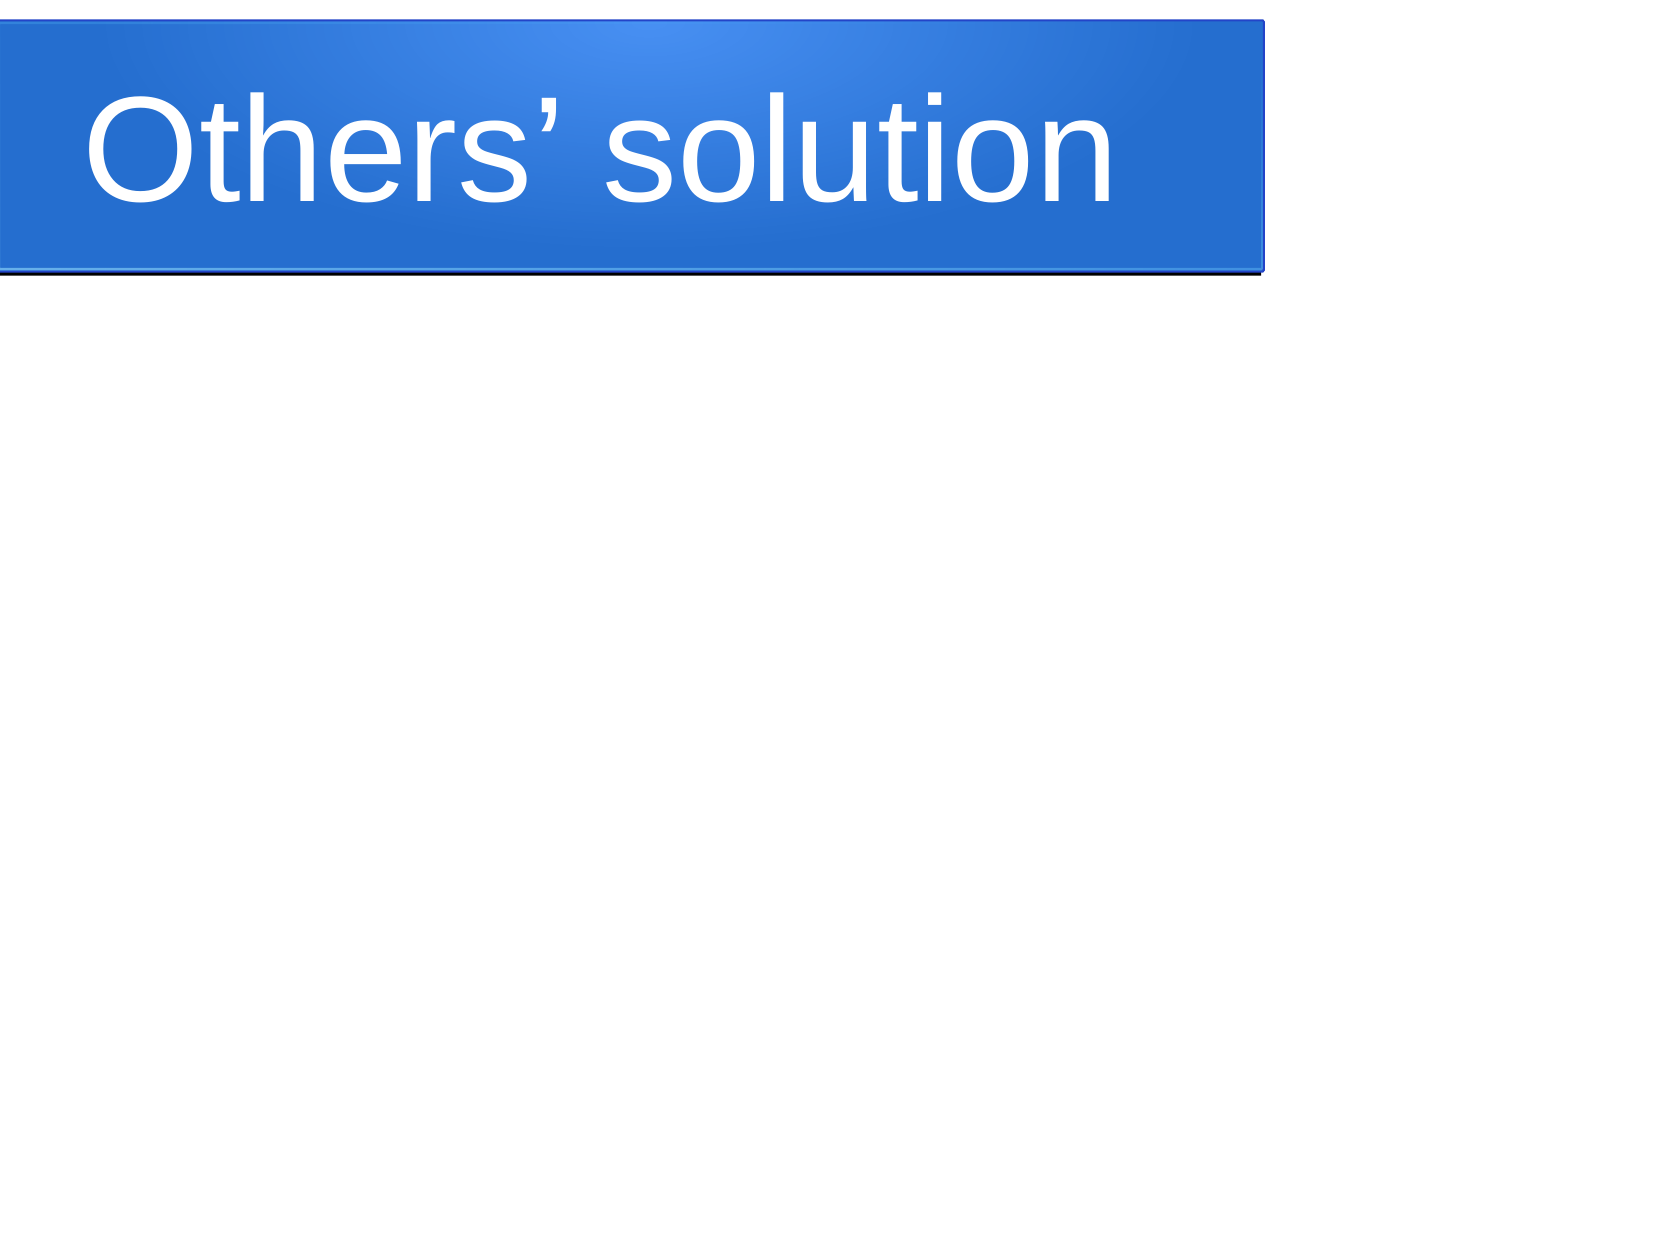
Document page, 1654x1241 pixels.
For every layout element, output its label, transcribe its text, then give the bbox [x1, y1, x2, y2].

title Others’ solution [82, 0, 1186, 318]
